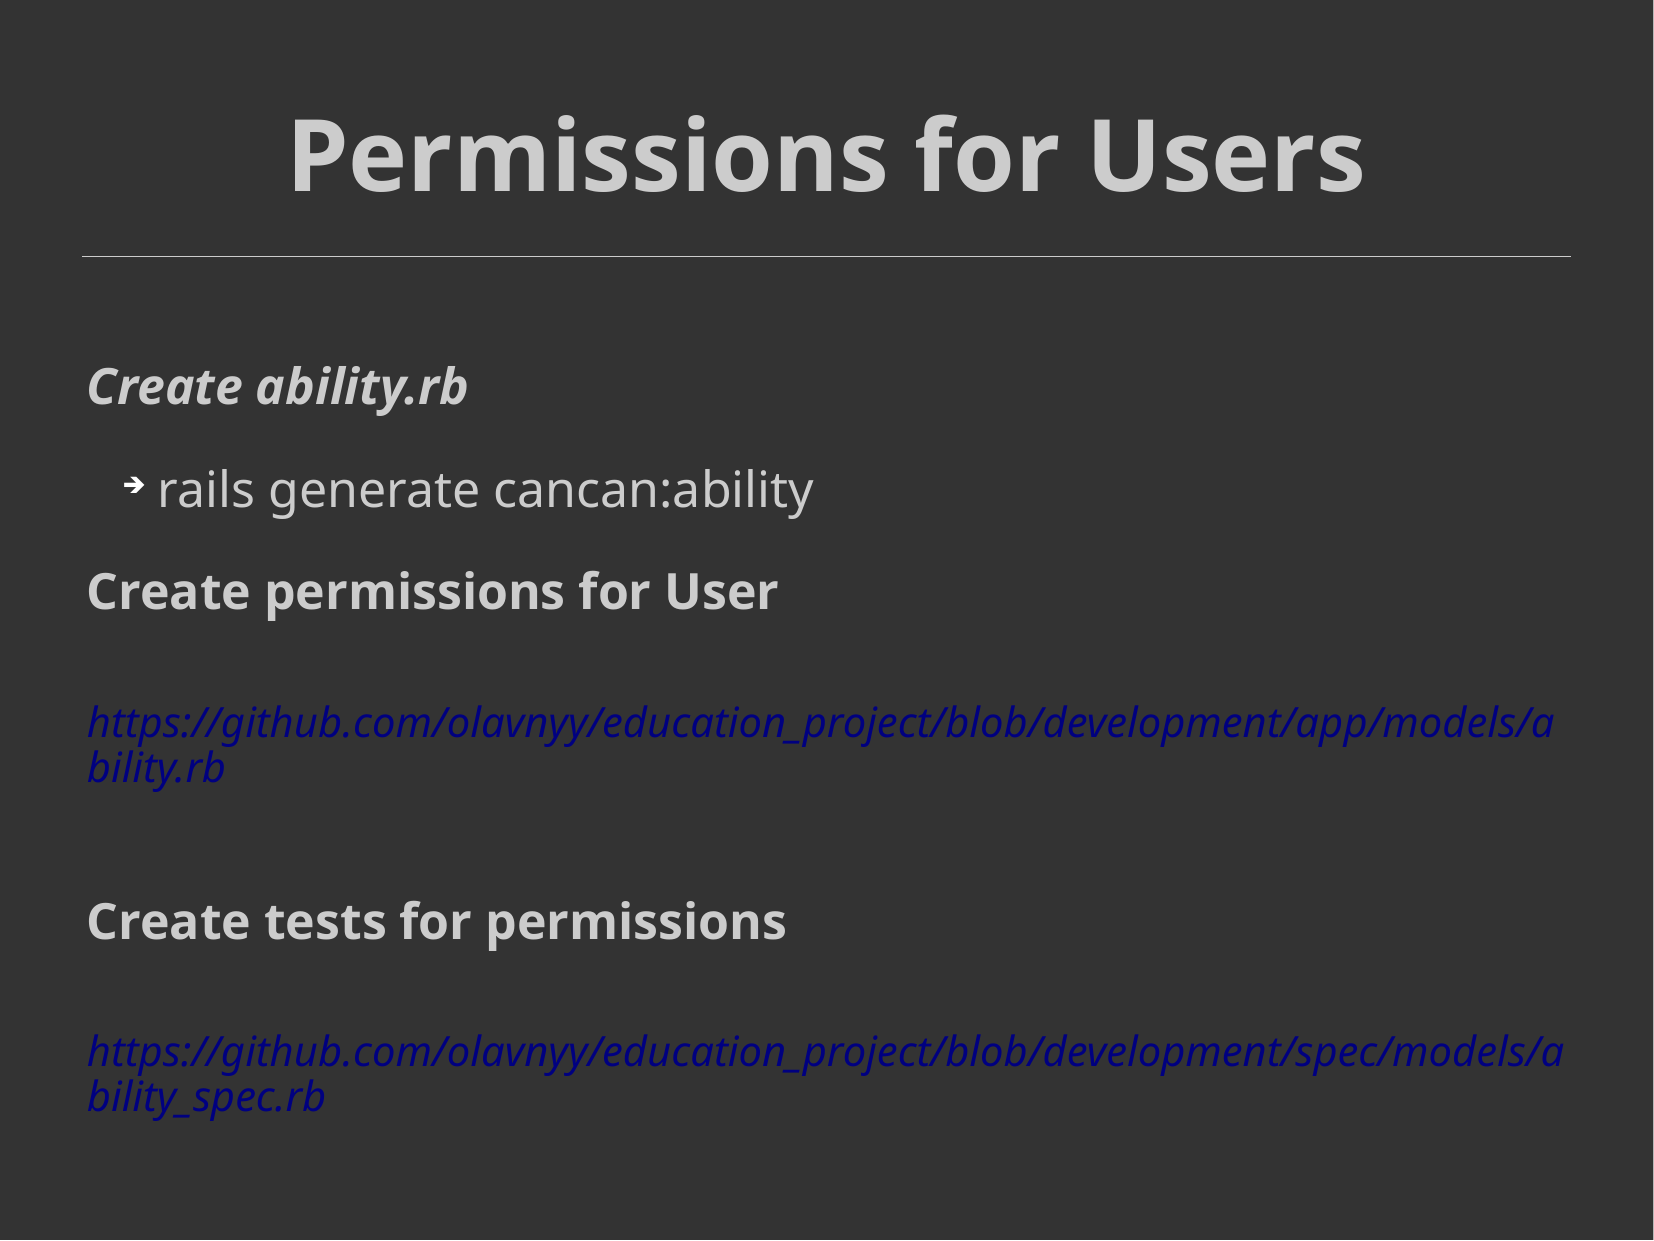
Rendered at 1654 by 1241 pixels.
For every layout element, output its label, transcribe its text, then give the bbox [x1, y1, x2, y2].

title Permissions for Users [82, 49, 1571, 257]
subtitle Create ability.rb rails generate cancan:ability Create permissions for User https://github.com/olavnyy/education_project/blob/development/app/models/ability.rb Create tests for permissions https://github.com/olavnyy/education_project/blob/development/spec/models/ability_spec.rb [86, 390, 1576, 1110]
